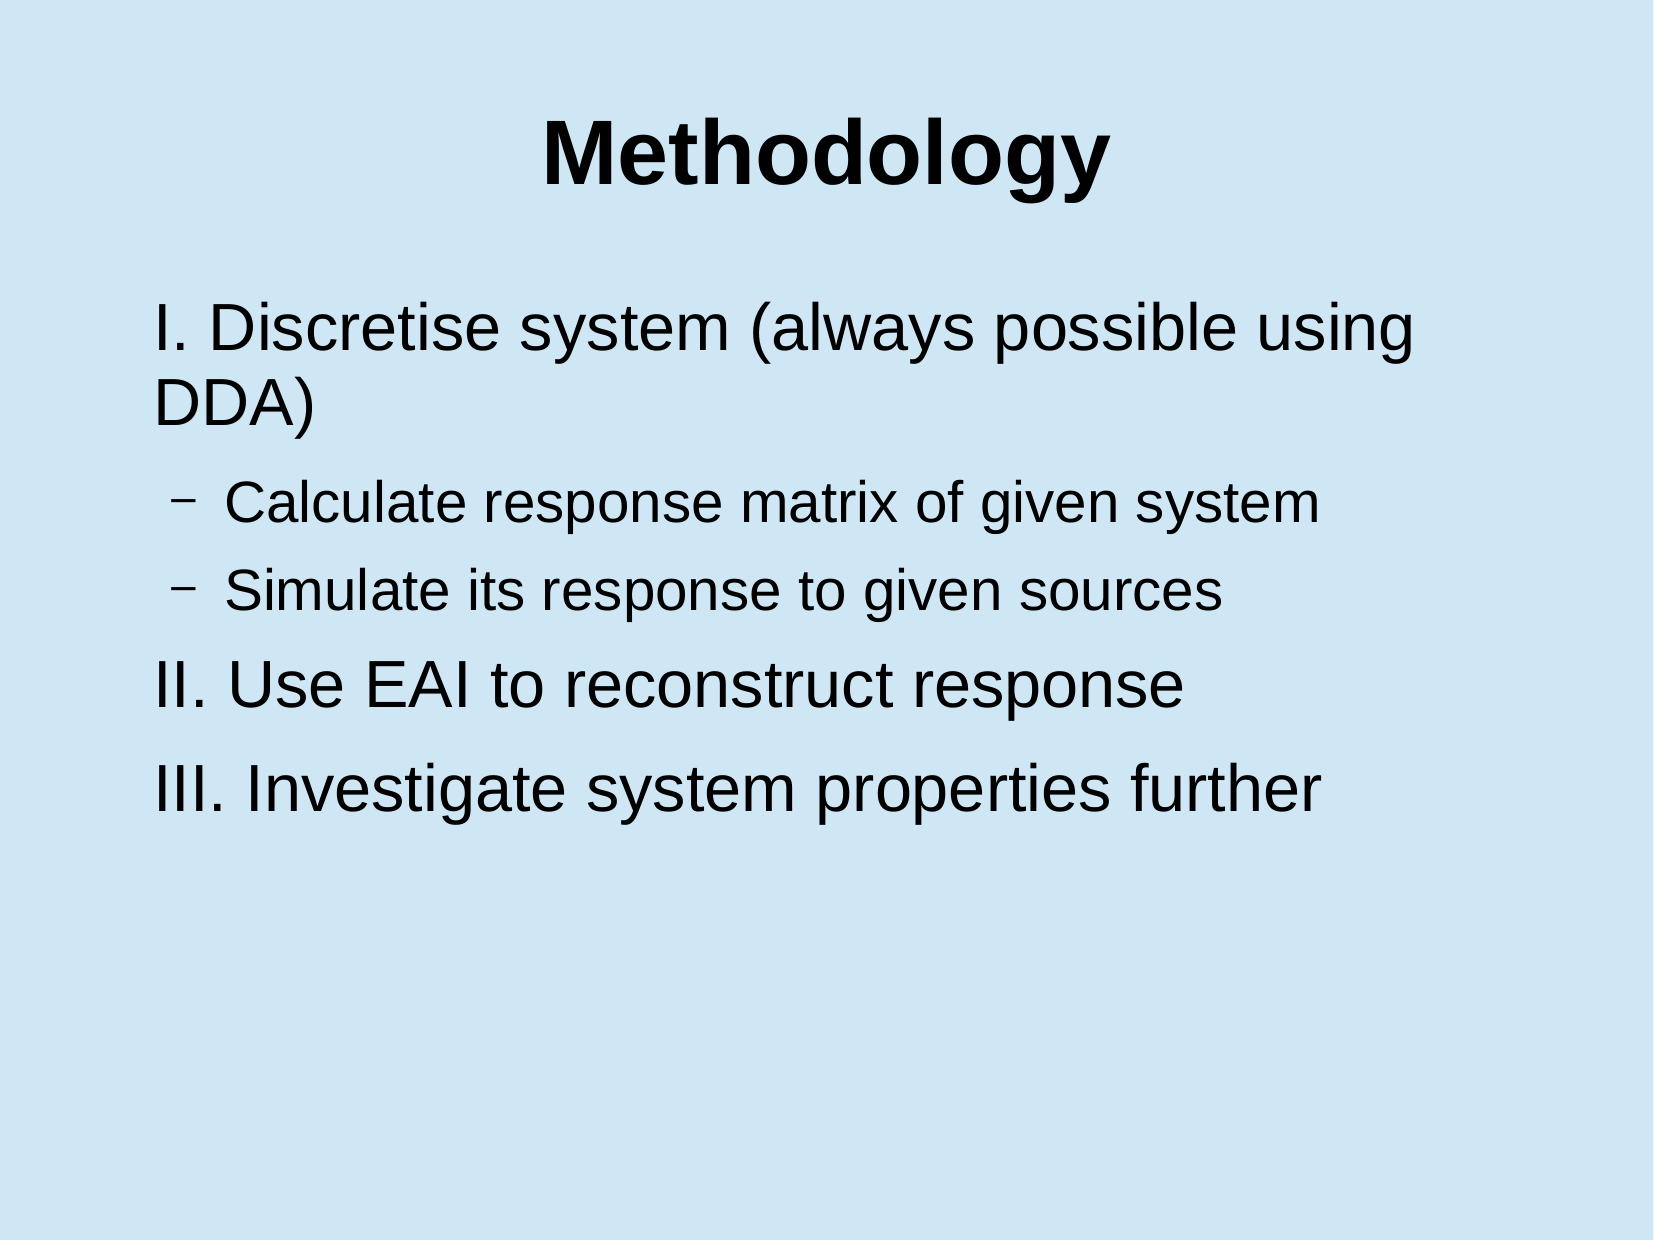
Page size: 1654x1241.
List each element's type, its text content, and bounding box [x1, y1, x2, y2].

title Methodology [82, 49, 1571, 257]
list I. Discretise system (always possible using DDA) Calculate response matrix of given system Simulate its response to given sources II. Use EAI to reconstruct response III. Investigate system properties further [82, 290, 1571, 1010]
